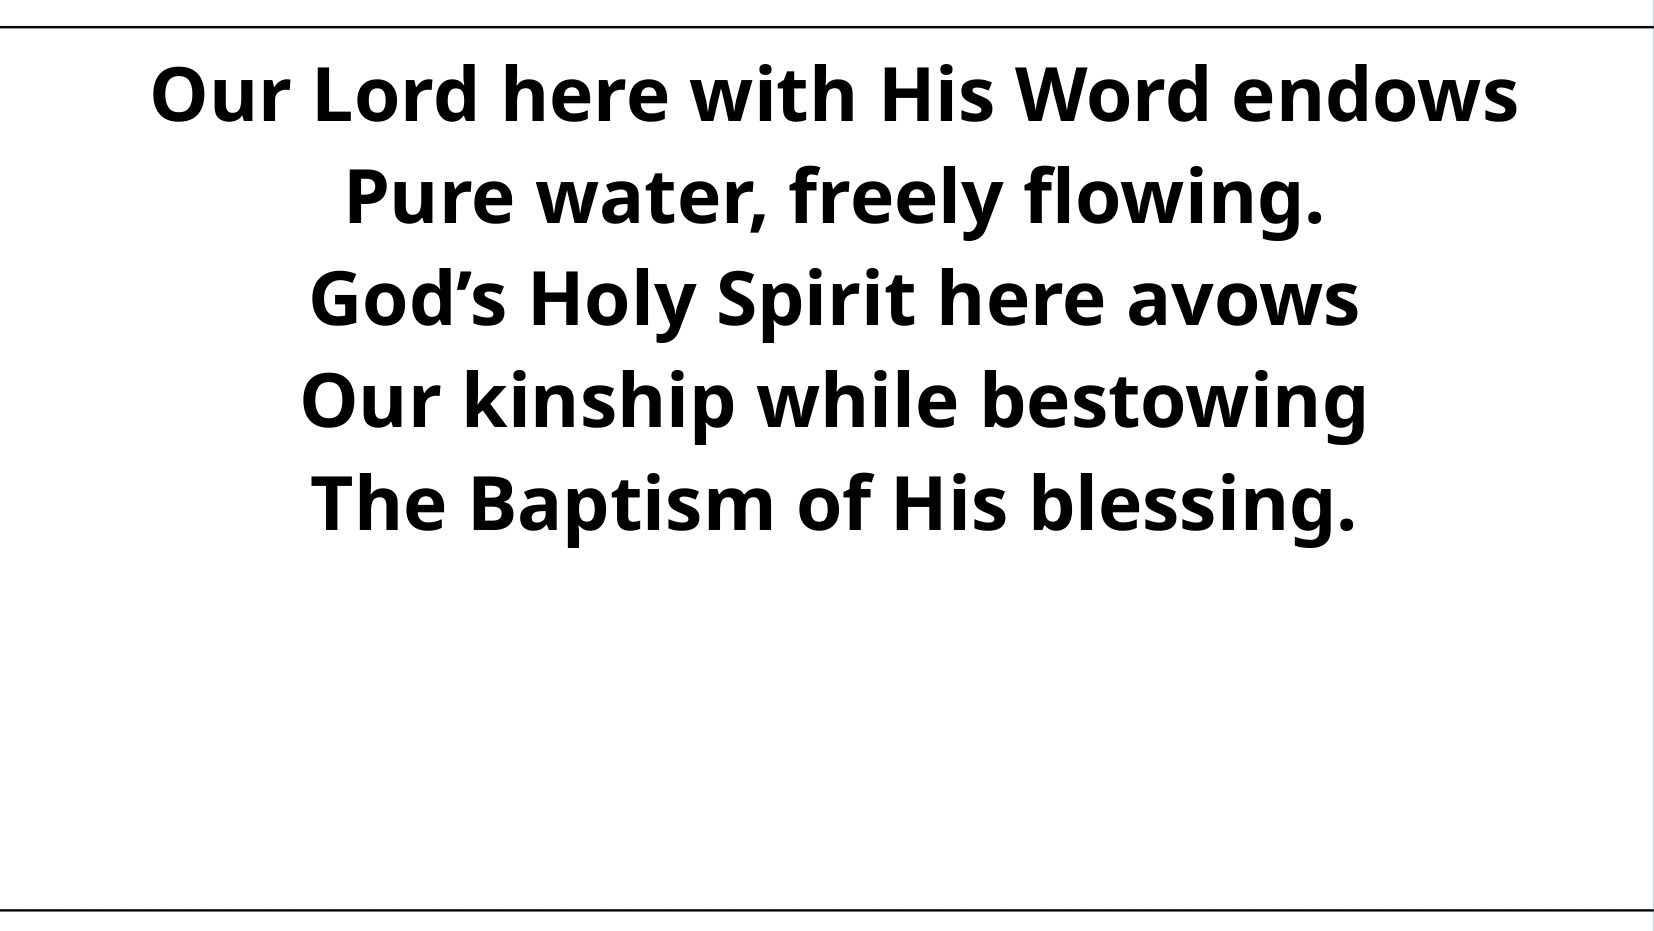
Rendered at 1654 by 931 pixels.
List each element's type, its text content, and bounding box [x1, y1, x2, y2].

text_box Our Lord here with His Word endows Pure water, freely flowing. God’s Holy Spirit here avows Our kinship while bestowing The Baptism of His blessing. [107, 33, 1563, 548]
picture [0, 0, 1654, 931]
